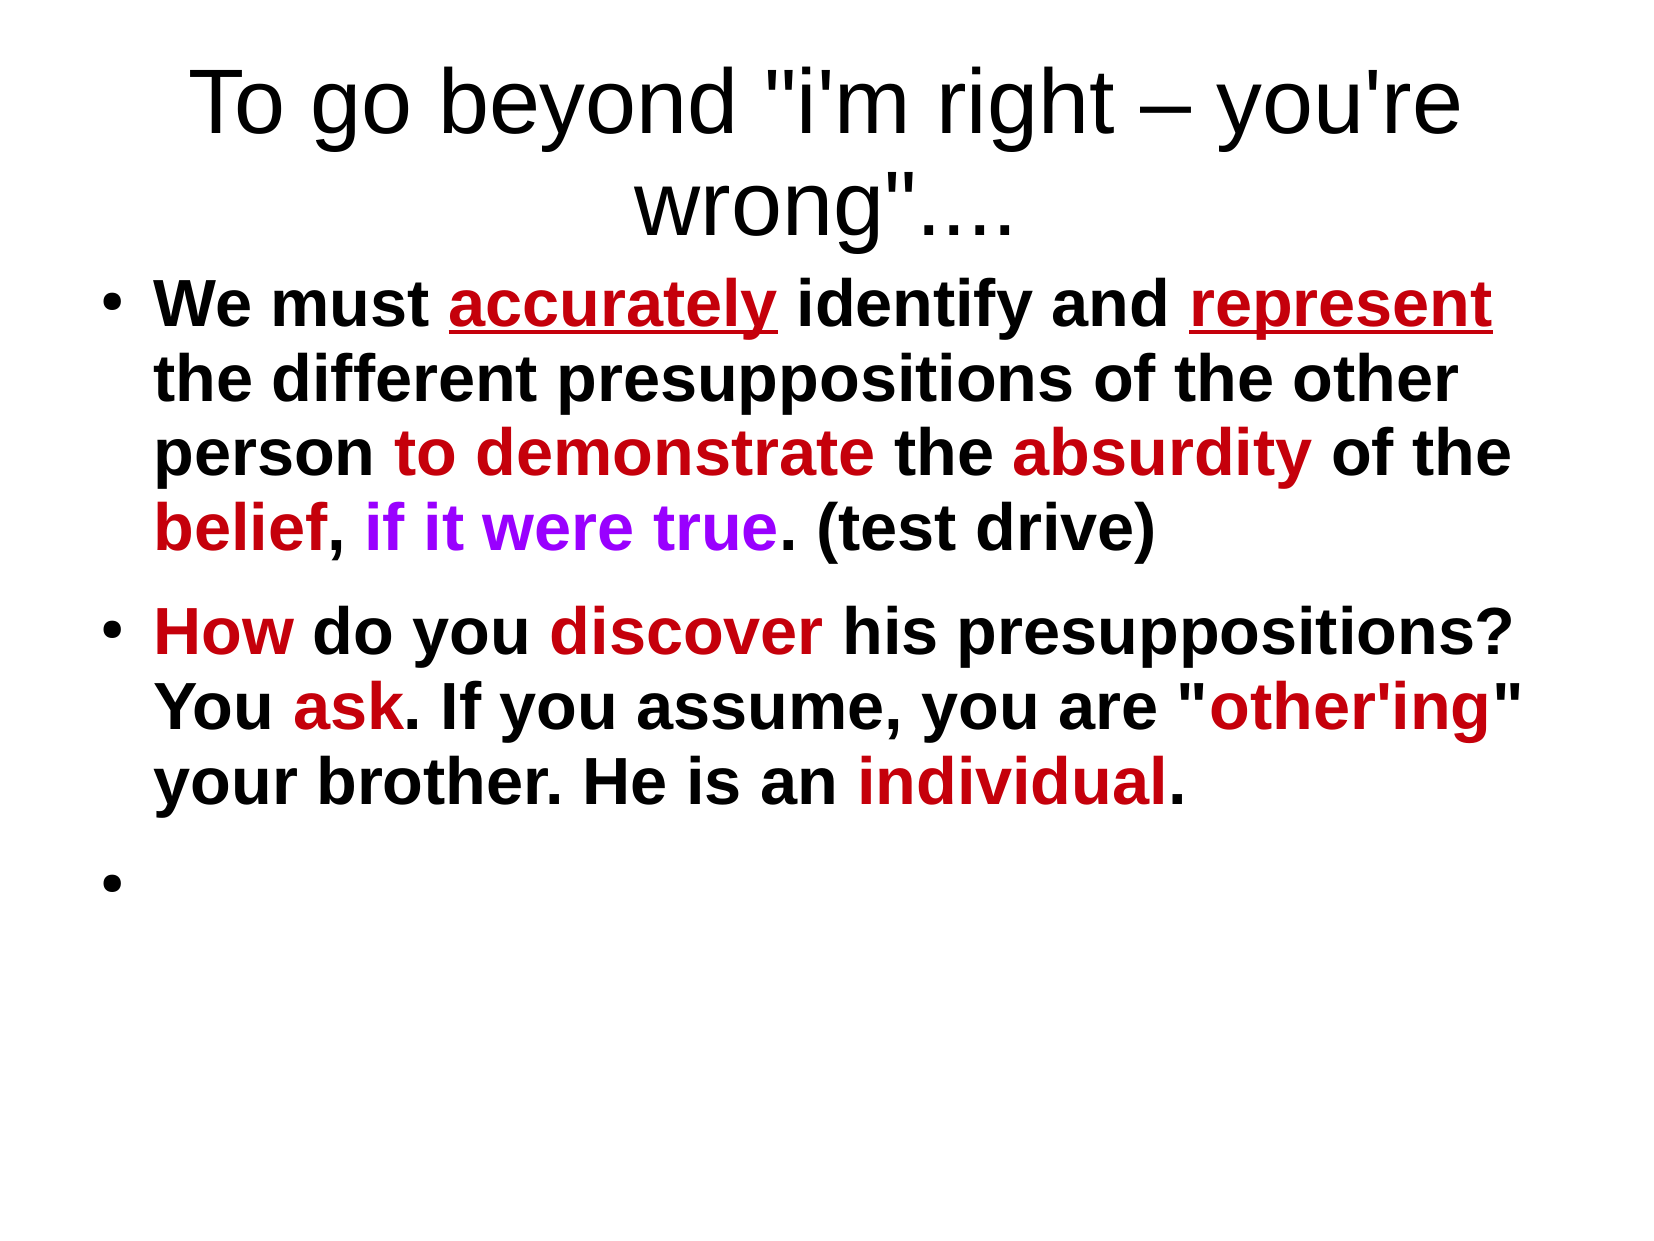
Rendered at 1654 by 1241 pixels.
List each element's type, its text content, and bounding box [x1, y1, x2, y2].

title To go beyond "i'm right – you're wrong".... [82, 49, 1571, 257]
list We must accurately identify and represent the different presuppositions of the other person to demonstrate the absurdity of the belief, if it were true. (test drive) How do you discover his presuppositions? You ask. If you assume, you are "other'ing" your brother. He is an individual. [82, 265, 1571, 1241]
